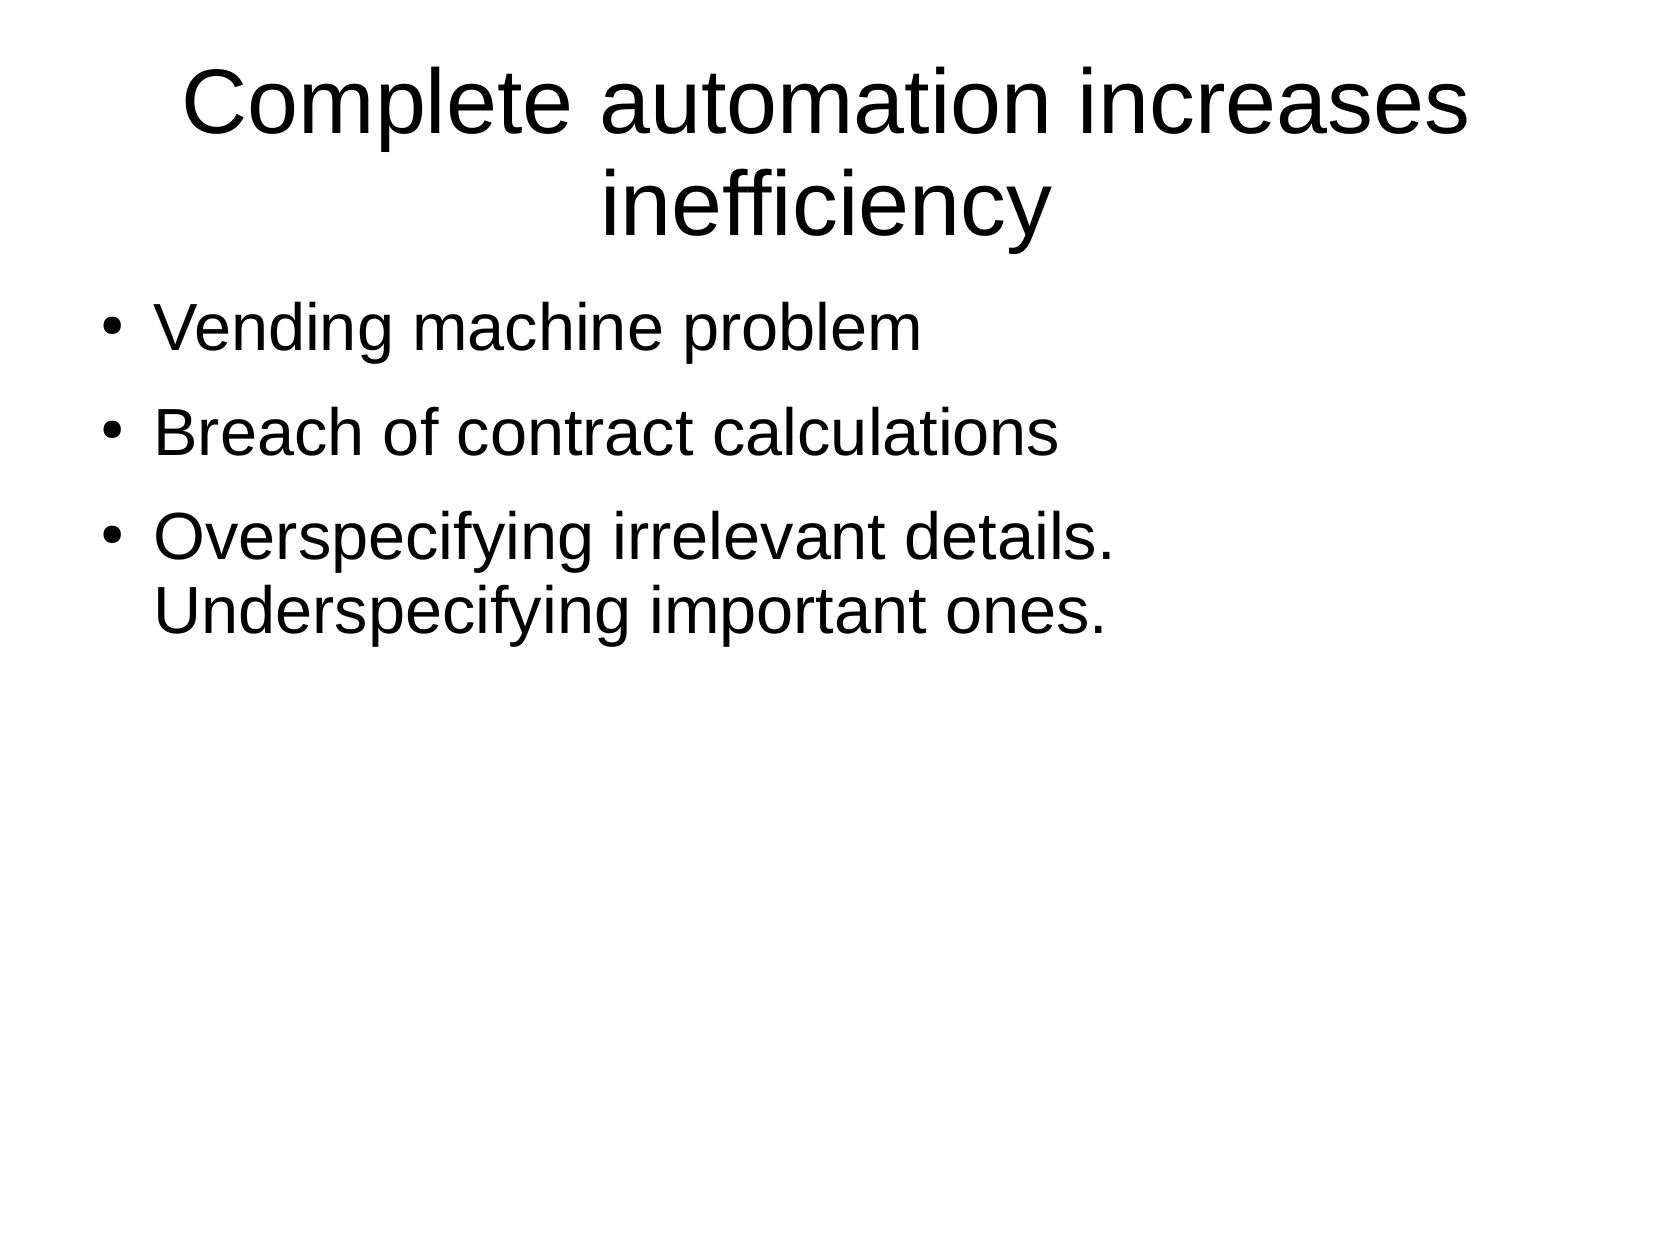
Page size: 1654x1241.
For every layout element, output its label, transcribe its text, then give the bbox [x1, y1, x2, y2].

list Vending machine problem Breach of contract calculations Overspecifying irrelevant details. Underspecifying important ones. [82, 290, 1571, 1010]
title Complete automation increases inefficiency [82, 49, 1571, 257]
